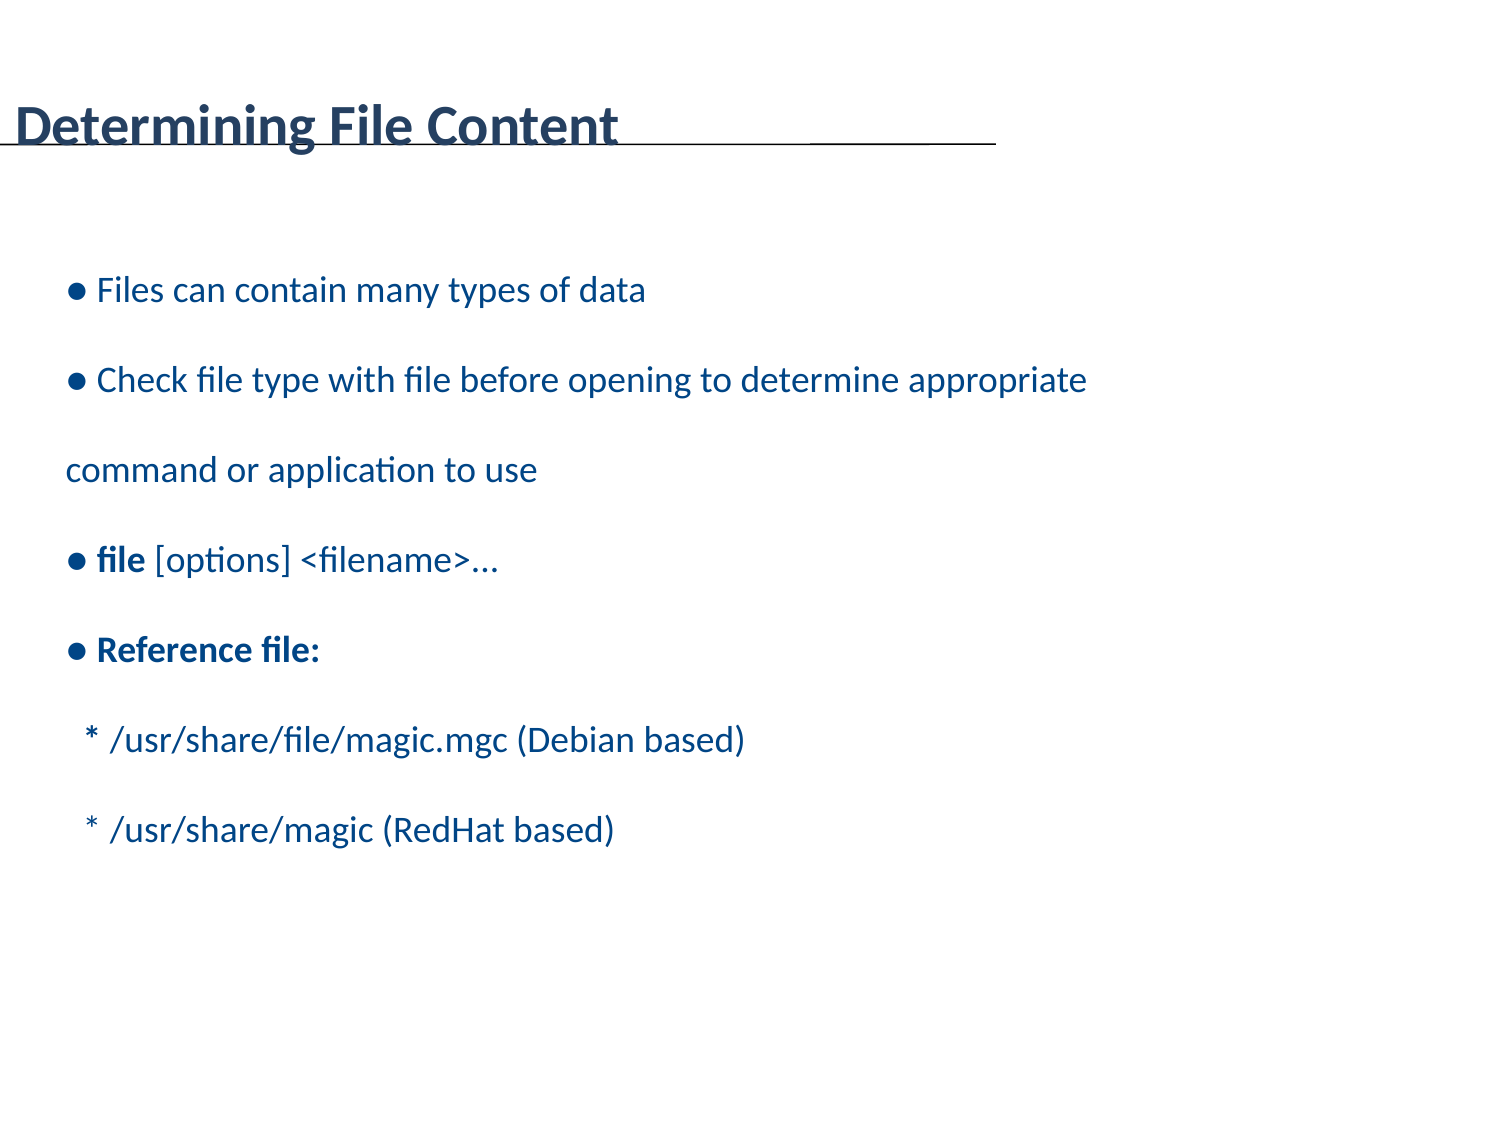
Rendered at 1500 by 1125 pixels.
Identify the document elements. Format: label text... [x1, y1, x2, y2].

text_box ● Files can contain many types of data ● Check file type with file before opening to determine appropriate command or application to use ● file [options] <filename>... ● Reference file: * /usr/share/file/magic.mgc (Debian based) * /usr/share/magic (RedHat based) [50, 212, 1125, 852]
text_box Determining File Content [0, 79, 1186, 165]
